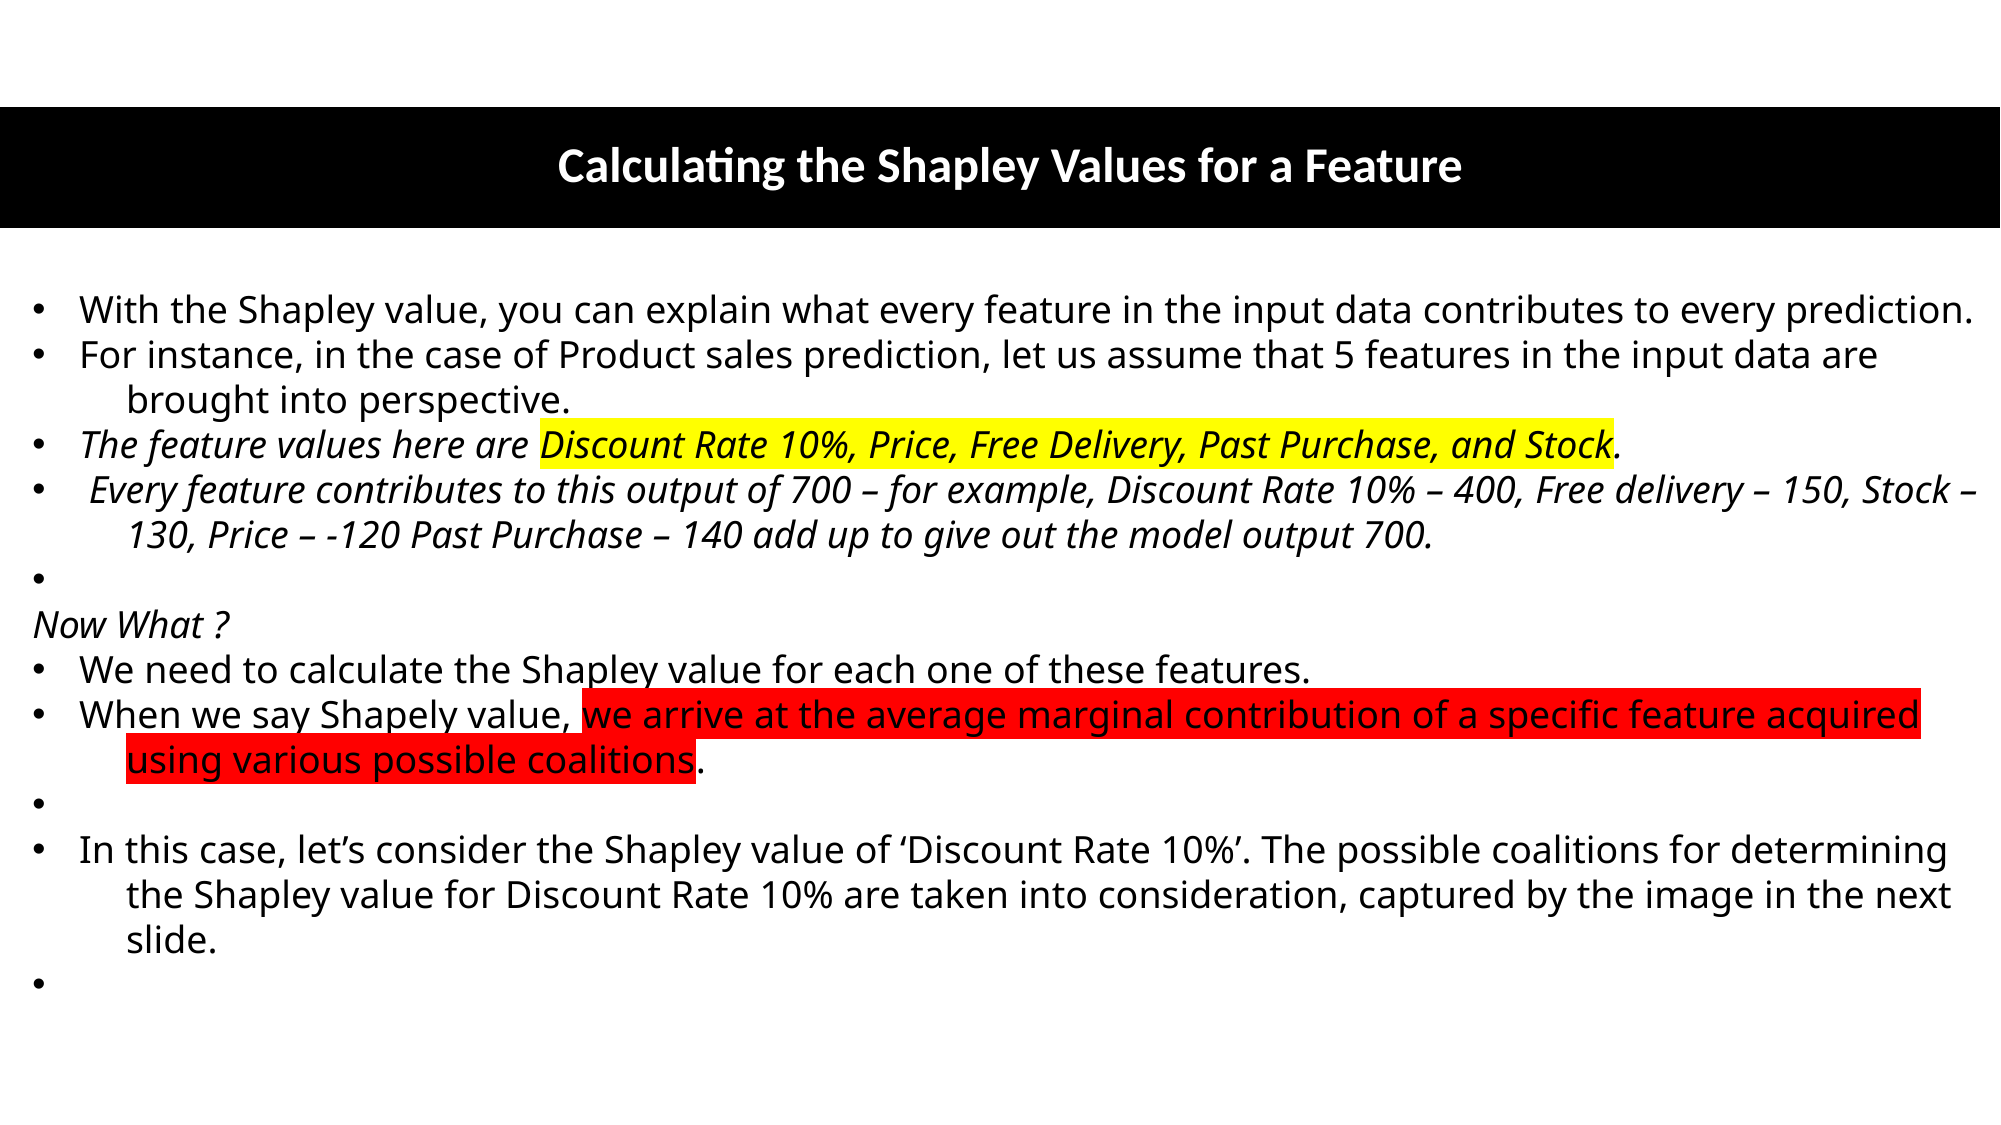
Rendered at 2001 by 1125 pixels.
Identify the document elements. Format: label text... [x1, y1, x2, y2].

text_box [0, 107, 91, 228]
text_box With the Shapley value, you can explain what every feature in the input data contributes to every prediction. For instance, in the case of Product sales prediction, let us assume that 5 features in the input data are brought into perspective. The feature values here are Discount Rate 10%, Price, Free Delivery, Past Purchase, and Stock. Every feature contributes to this output of 700 – for example, Discount Rate 10% – 400, Free delivery – 150, Stock – 130, Price – -120 Past Purchase – 140 add up to give out the model output 700. Now What ? We need to calculate the Shapley value for each one of these features. When we say Shapely value, we arrive at the average marginal contribution of a specific feature acquired using various possible coalitions. In this case, let’s consider the Shapley value of ‘Discount Rate 10%’. The possible coalitions for determining the Shapley value for Discount Rate 10% are taken into consideration, captured by the image in the next slide. [17, 278, 2000, 976]
text_box [1931, 107, 2000, 228]
title Calculating the Shapley Values for a Feature [91, 105, 1931, 228]
